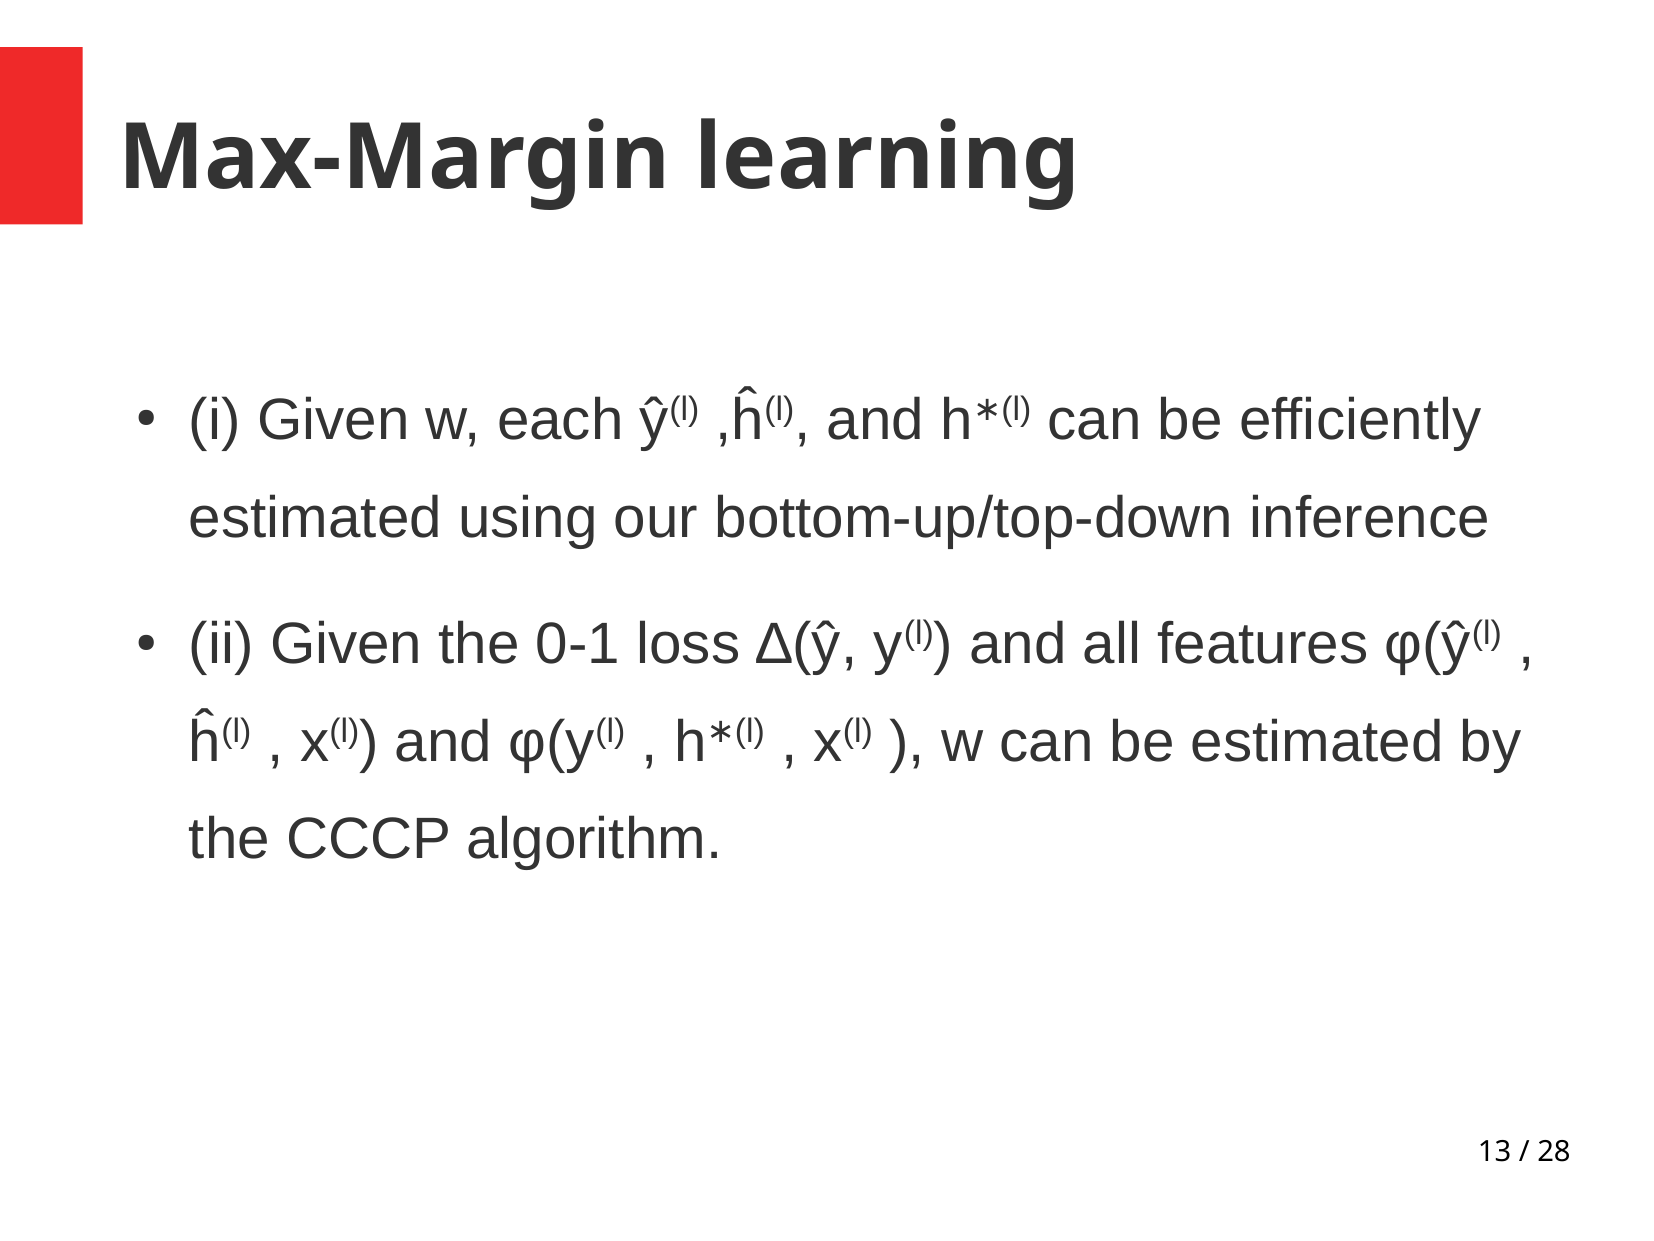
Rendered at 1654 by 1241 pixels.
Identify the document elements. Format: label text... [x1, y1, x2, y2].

list (i) Given w, each ŷ(l) ,ĥ(l), and h∗(l) can be efficiently estimated using our bottom-up/top-down inference (ii) Given the 0-1 loss ∆(ŷ, y(l)) and all features φ(ŷ(l) , ĥ(l) , x(l)) and φ(y(l) , h∗(l) , x(l) ), w can be estimated by the CCCP algorithm. [118, 354, 1536, 1074]
title Max-Margin learning [118, 49, 1571, 257]
